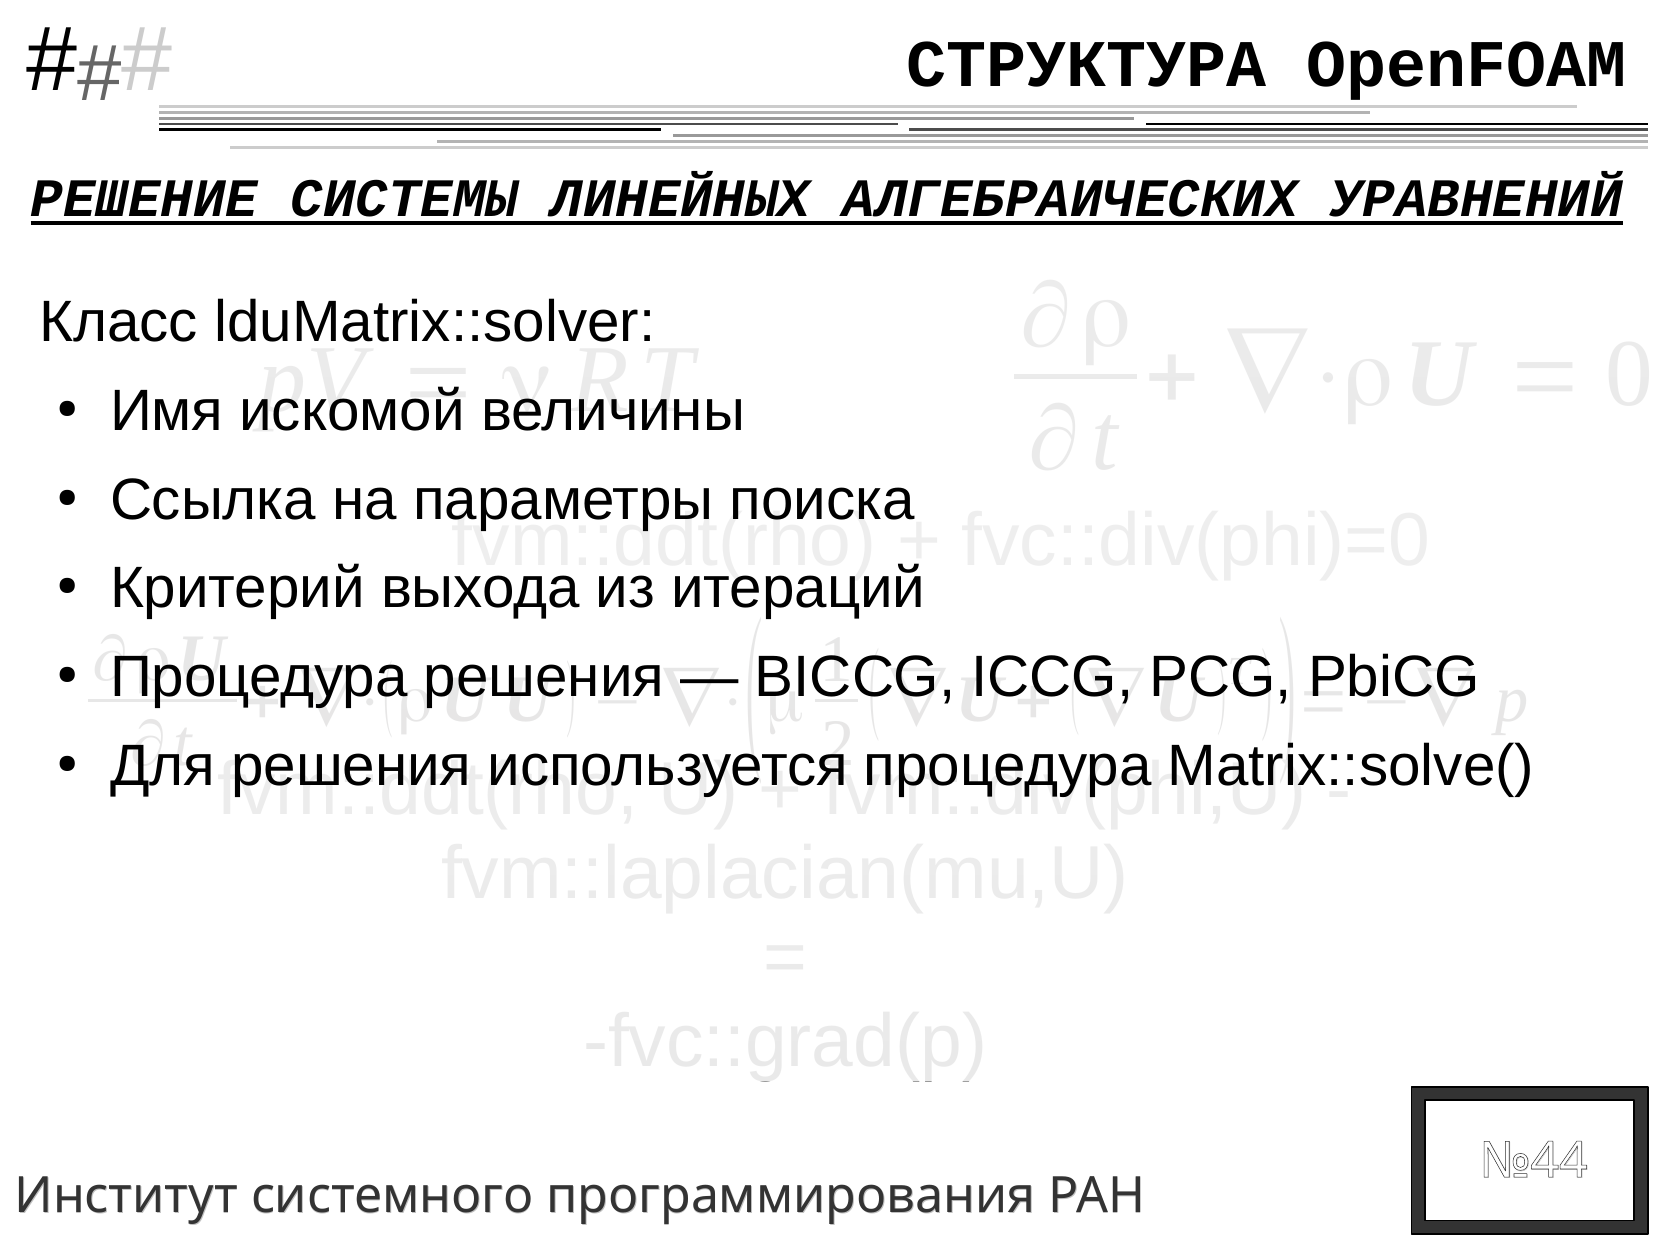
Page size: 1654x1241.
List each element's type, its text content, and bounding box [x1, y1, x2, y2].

text_box Класс lduMatrix::solver: Имя искомой величины Ссылка на параметры поиска Критерий выхода из итераций Процедура решения — BICCG, ICCG, PCG, PbiCG Для решения используется процедура Matrix::solve() [39, 289, 1595, 798]
title РЕШЕНИЕ СИСТЕМЫ ЛИНЕЙНЫХ АЛГЕБРАИЧЕСКИХ УРАВНЕНИЙ [0, 147, 1654, 257]
